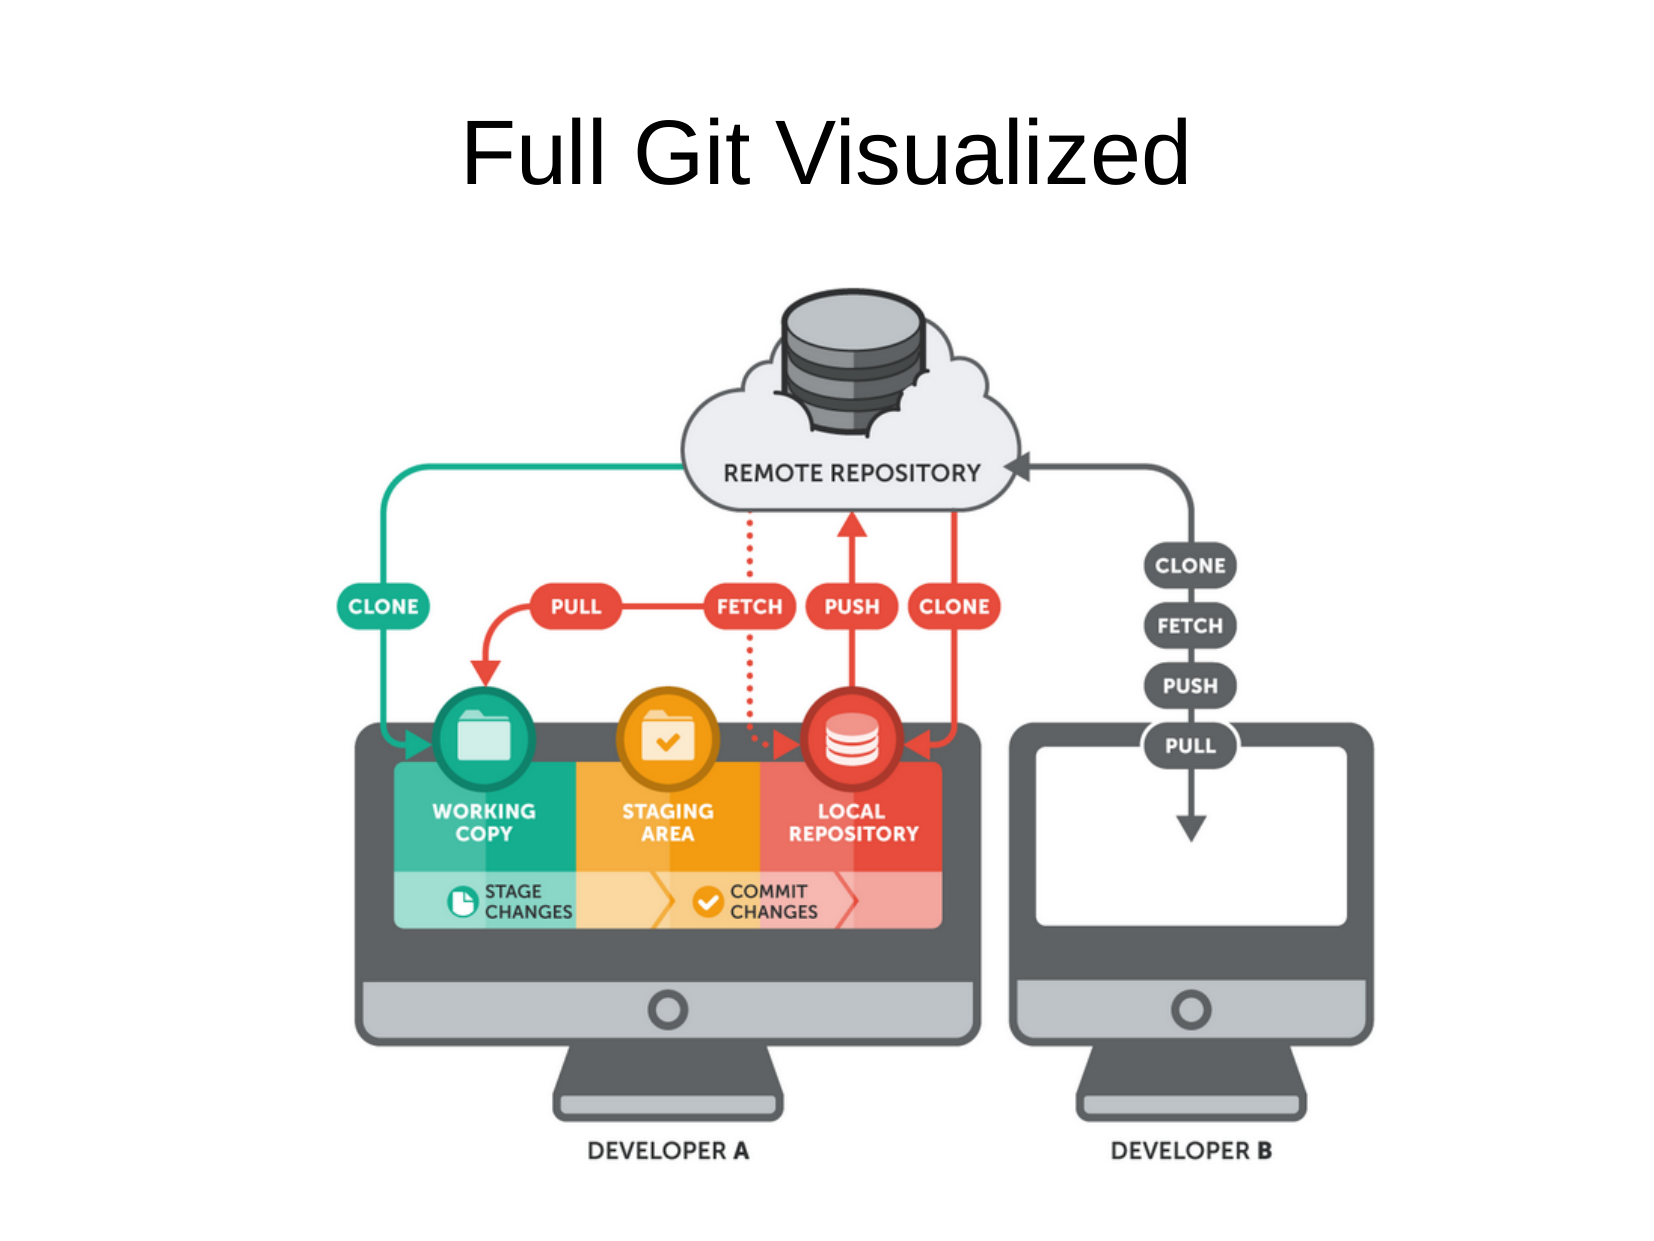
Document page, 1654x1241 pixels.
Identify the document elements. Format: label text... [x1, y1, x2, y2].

title Full Git Visualized [82, 49, 1571, 257]
picture [275, 246, 1406, 1241]
